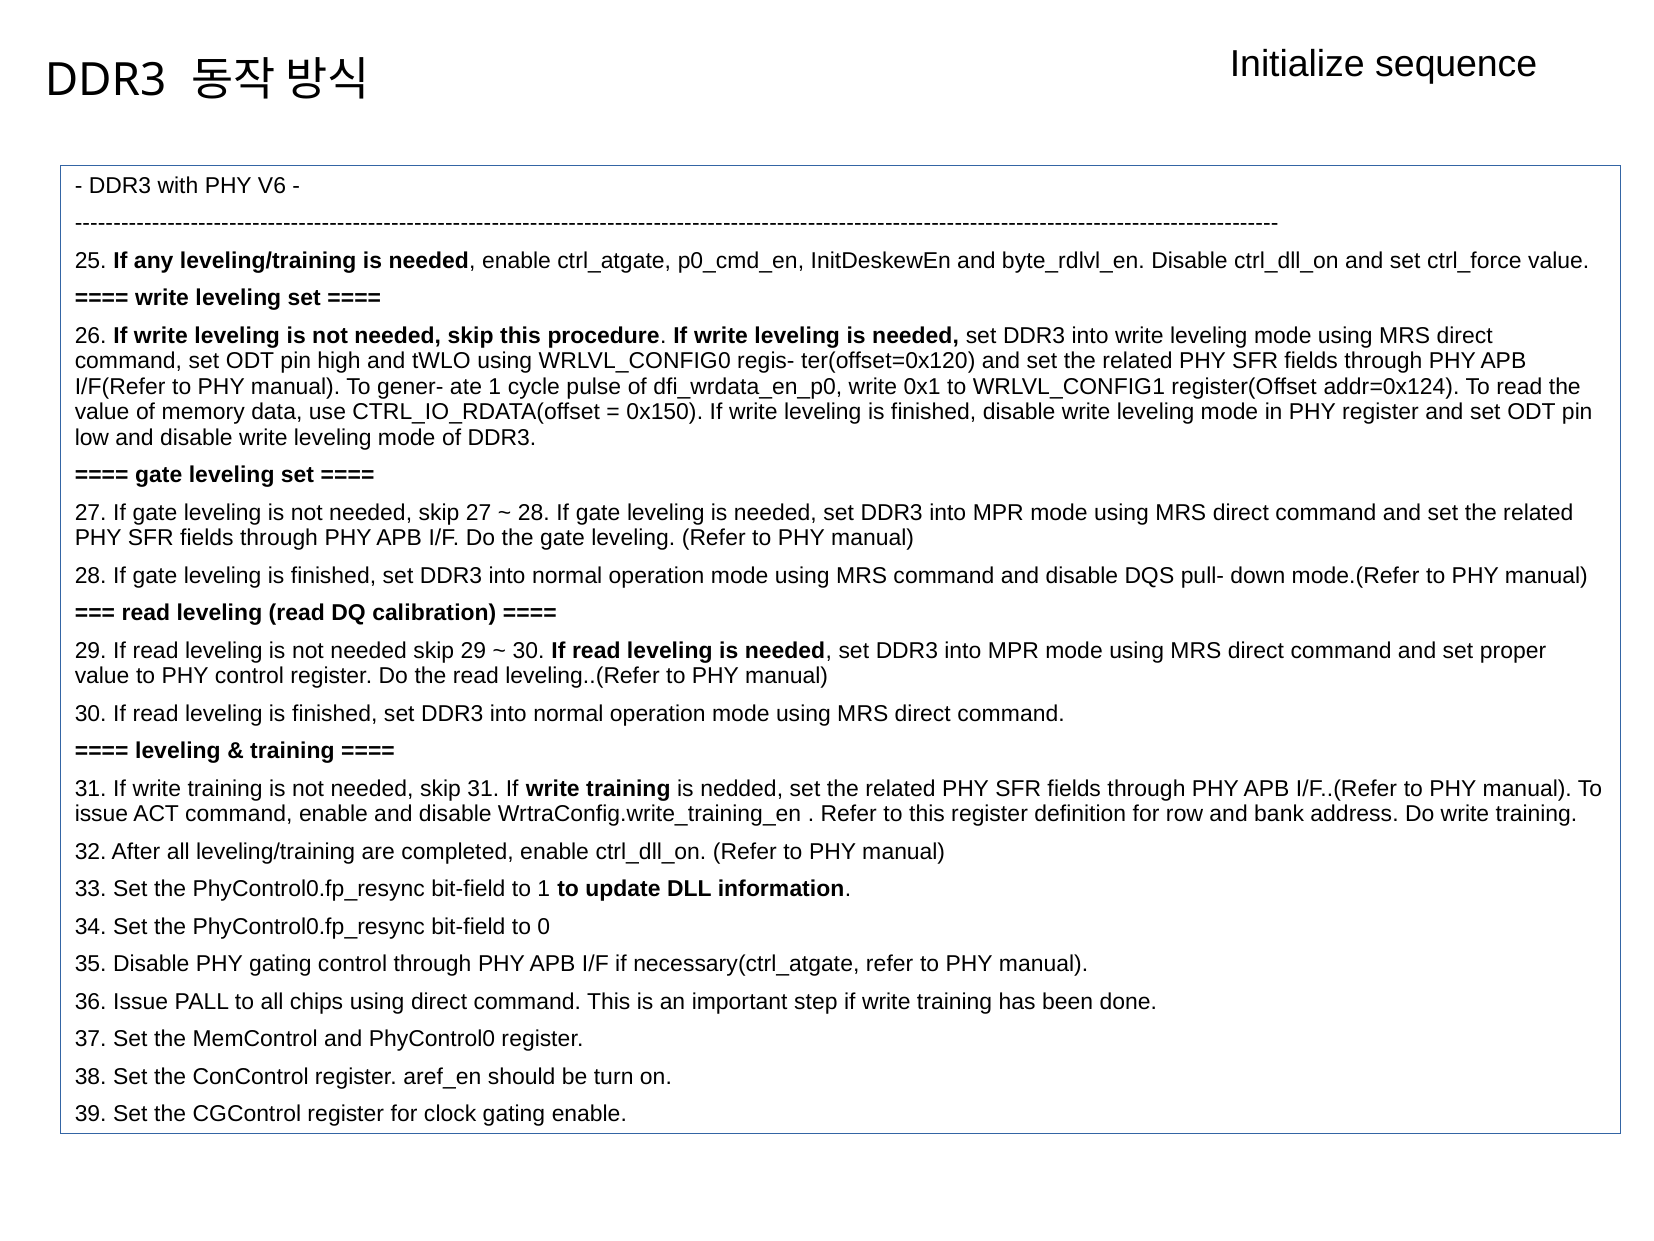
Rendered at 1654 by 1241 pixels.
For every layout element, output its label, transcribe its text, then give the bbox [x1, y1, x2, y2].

text_box - DDR3 with PHY V6 - ------------------------------------------------------------------------------------------------------------------------------------------------------------ 25. If any leveling/training is needed, enable ctrl_atgate, p0_cmd_en, InitDeskewEn and byte_rdlvl_en. Disable ctrl_dll_on and set ctrl_force value. ==== write leveling set ==== 26. If write leveling is not needed, skip this procedure. If write leveling is needed, set DDR3 into write leveling mode using MRS direct command, set ODT pin high and tWLO using WRLVL_CONFIG0 regis- ter(offset=0x120) and set the related PHY SFR fields through PHY APB I/F(Refer to PHY manual). To gener- ate 1 cycle pulse of dfi_wrdata_en_p0, write 0x1 to WRLVL_CONFIG1 register(Offset addr=0x124). To read the value of memory data, use CTRL_IO_RDATA(offset = 0x150). If write leveling is finished, disable write leveling mode in PHY register and set ODT pin low and disable write leveling mode of DDR3. ==== gate leveling set ==== 27. If gate leveling is not needed, skip 27 ~ 28. If gate leveling is needed, set DDR3 into MPR mode using MRS direct command and set the related PHY SFR fields through PHY APB I/F. Do the gate leveling. (Refer to PHY manual) 28. If gate leveling is finished, set DDR3 into normal operation mode using MRS command and disable DQS pull- down mode.(Refer to PHY manual) === read leveling (read DQ calibration) ==== 29. If read leveling is not needed skip 29 ~ 30. If read leveling is needed, set DDR3 into MPR mode using MRS direct command and set proper value to PHY control register. Do the read leveling..(Refer to PHY manual) 30. If read leveling is finished, set DDR3 into normal operation mode using MRS direct command. ==== leveling & training ==== 31. If write training is not needed, skip 31. If write training is nedded, set the related PHY SFR fields through PHY APB I/F..(Refer to PHY manual). To issue ACT command, enable and disable WrtraConfig.write_training_en . Refer to this register definition for row and bank address. Do write training. 32. After all leveling/training are completed, enable ctrl_dll_on. (Refer to PHY manual) 33. Set the PhyControl0.fp_resync bit-field to 1 to update DLL information. 34. Set the PhyControl0.fp_resync bit-field to 0 35. Disable PHY gating control through PHY APB I/F if necessary(ctrl_atgate, refer to PHY manual). 36. Issue PALL to all chips using direct command. This is an important step if write training has been done. 37. Set the MemControl and PhyControl0 register. 38. Set the ConControl register. aref_en should be turn on. 39. Set the CGControl register for clock gating enable. [60, 165, 1621, 1134]
text_box DDR3 동작 방식 [30, 34, 466, 106]
text_box Initialize sequence [1215, 34, 1626, 134]
